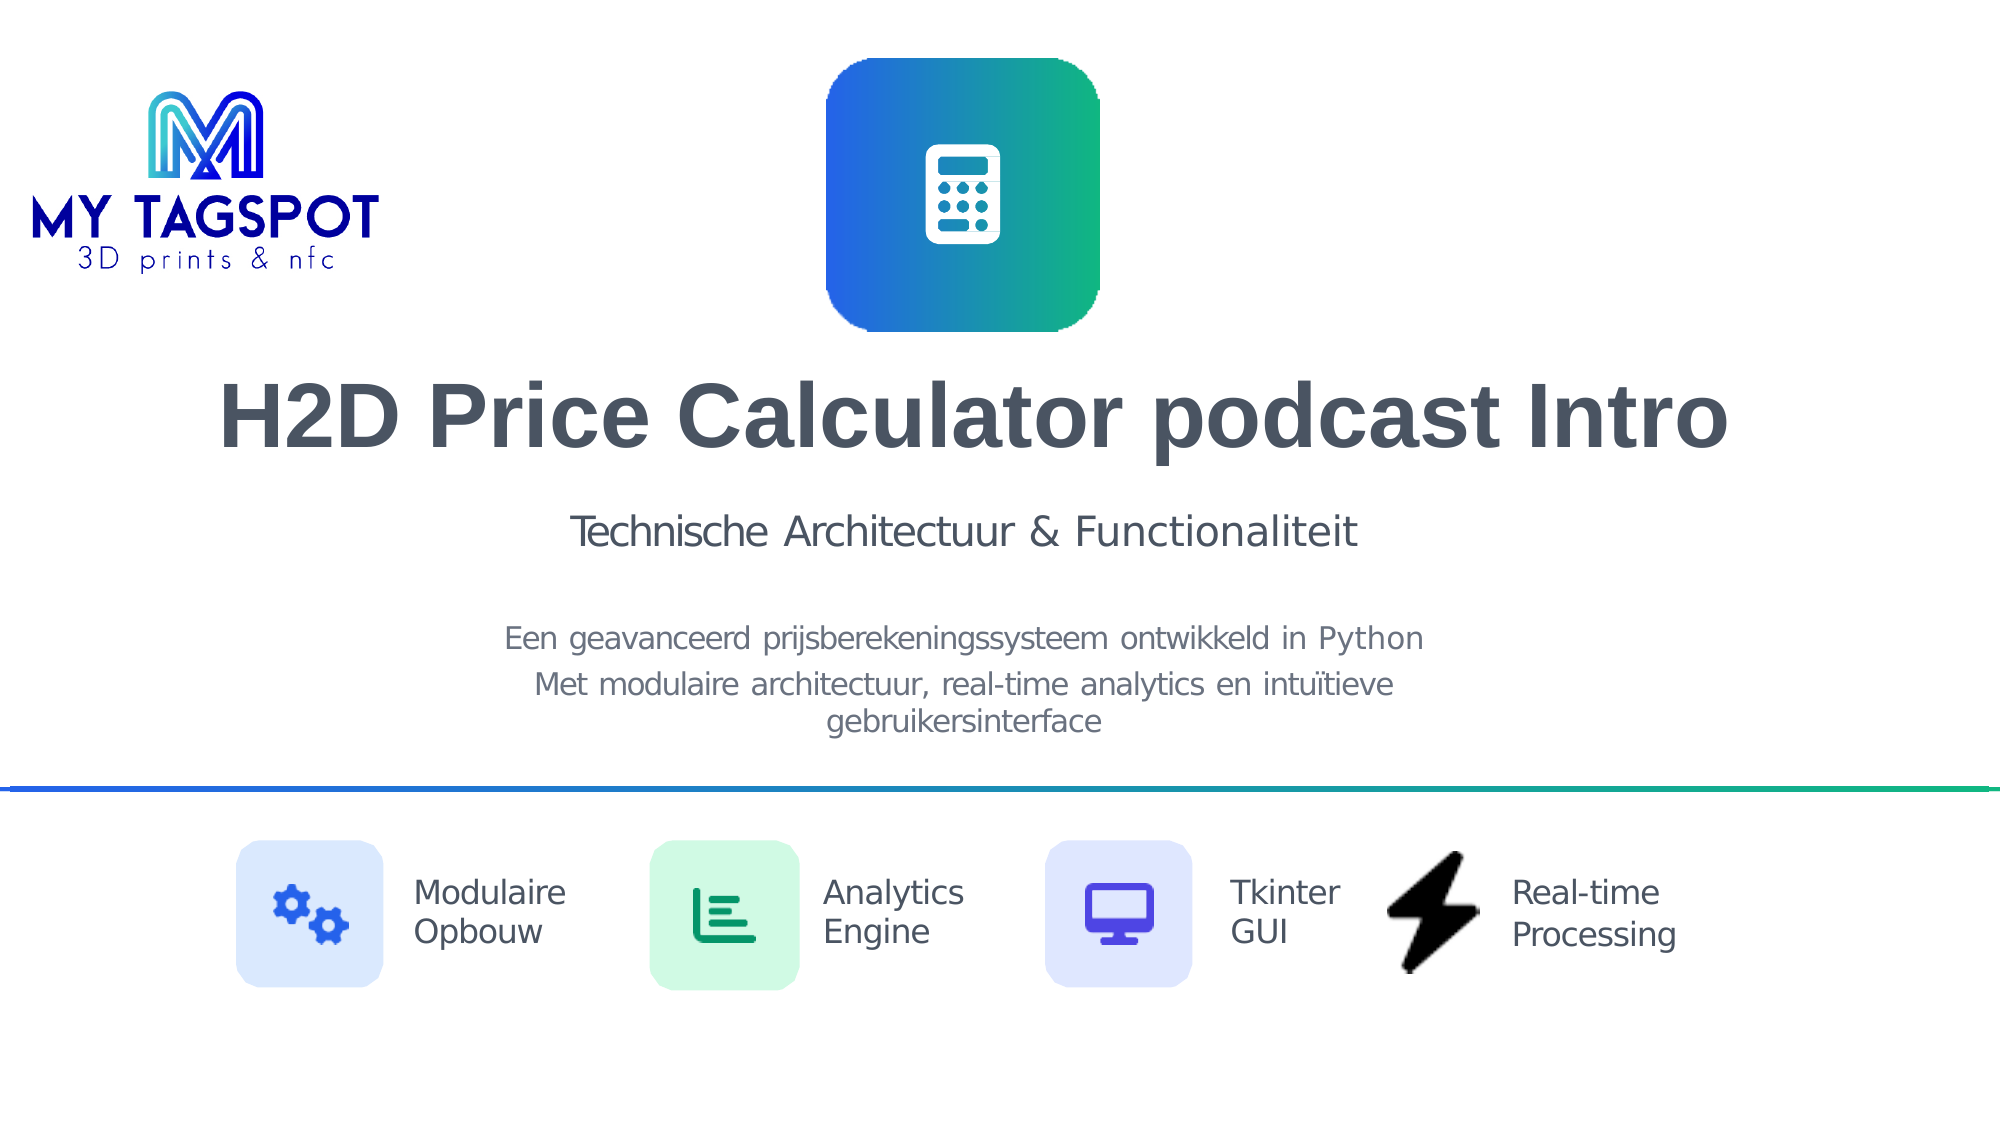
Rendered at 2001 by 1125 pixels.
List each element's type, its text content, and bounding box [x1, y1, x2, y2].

text_box Real-time Processing [1509, 868, 1742, 954]
picture [21, 11, 390, 354]
picture [1085, 883, 1154, 945]
text_box [925, 144, 1001, 245]
picture [826, 58, 1100, 332]
text_box [649, 840, 800, 991]
text_box Modulaire Opbouw [411, 868, 620, 951]
picture [693, 888, 756, 943]
text_box [236, 840, 384, 988]
text_box [1045, 840, 1193, 988]
title H2D Price Calculator podcast Intro [212, 354, 1736, 493]
text_box Technische Architectuur & Functionaliteit Een geavanceerd prijsberekeningssysteem ontwikkeld in Python Met modulaire architectuur, real-time analytics en intuïtieve gebruikersinterface [396, 502, 1532, 739]
picture [0, 786, 2000, 793]
text_box Tkinter GUI [1228, 868, 1356, 951]
picture [273, 884, 349, 945]
picture [1387, 851, 1480, 974]
text_box Analytics Engine [820, 868, 1006, 951]
